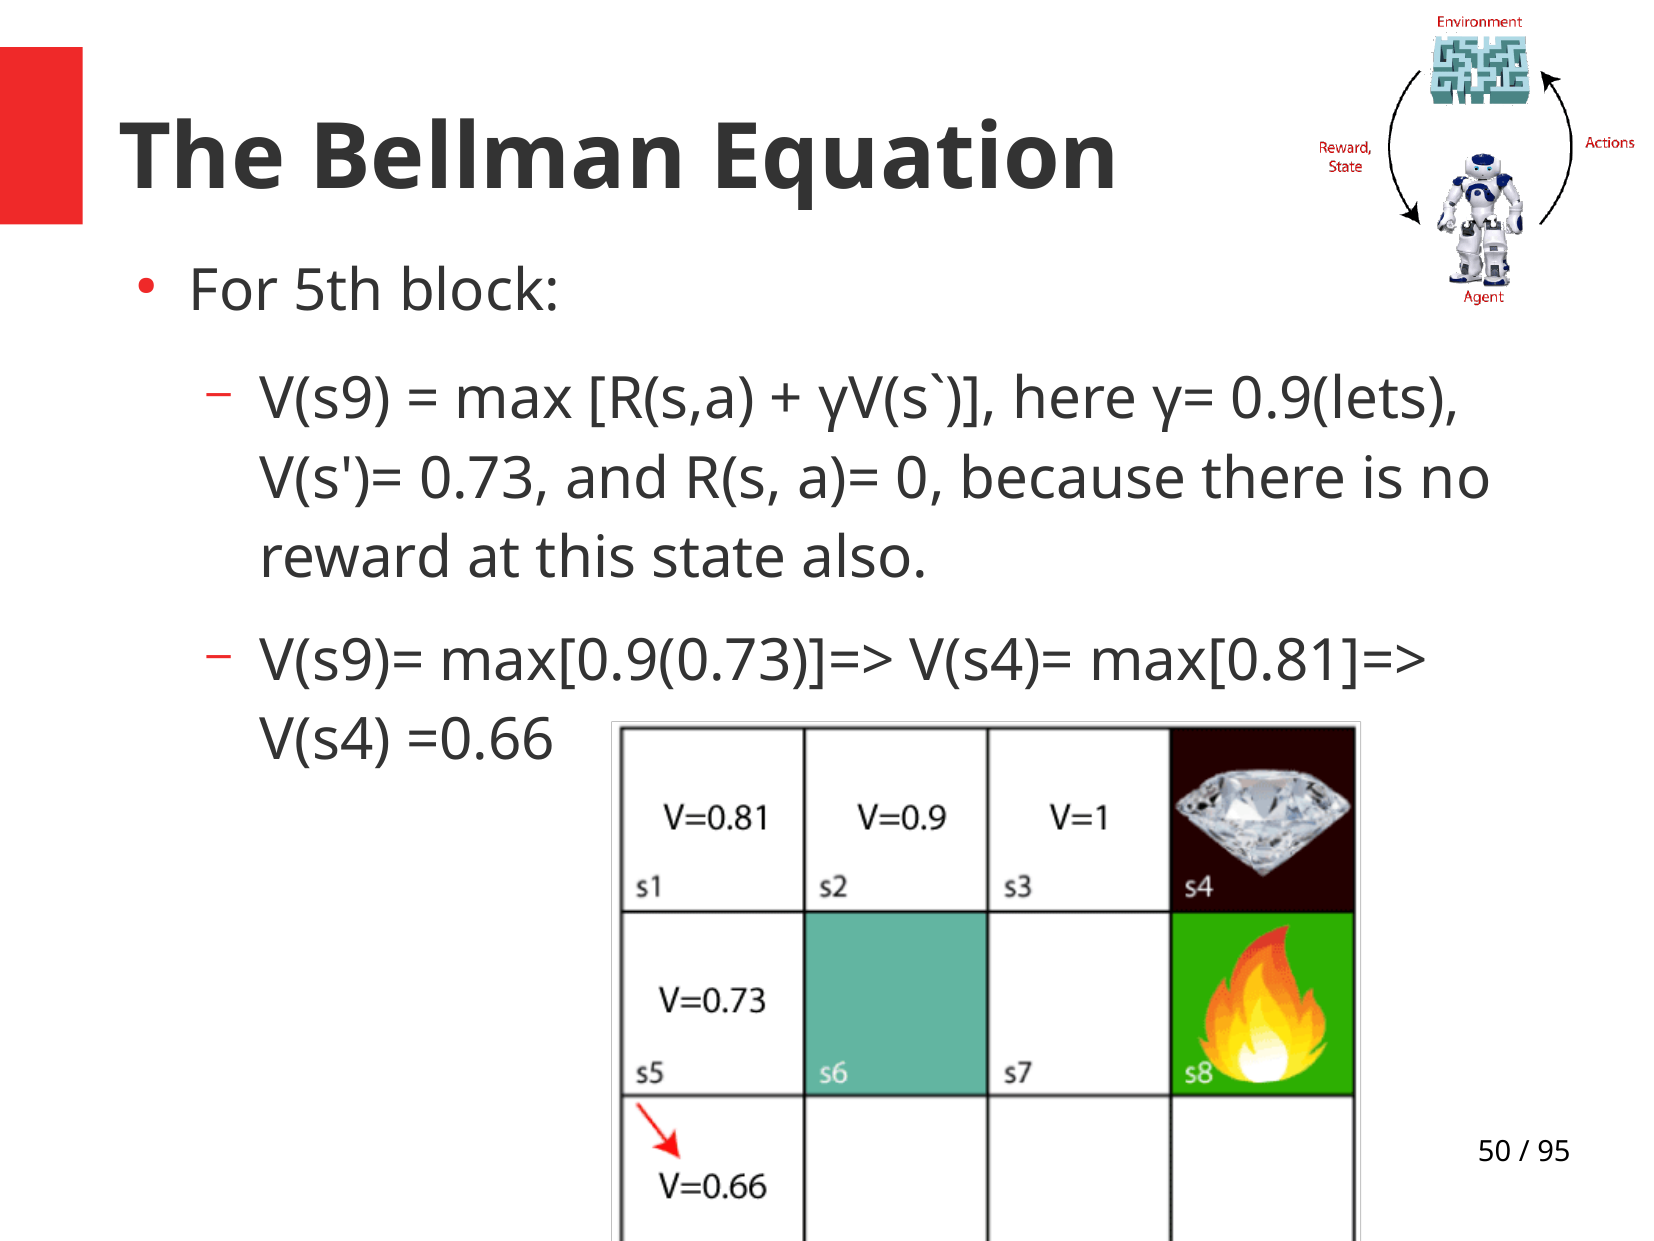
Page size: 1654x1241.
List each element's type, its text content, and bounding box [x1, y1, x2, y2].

title The Bellman Equation [118, 28, 1311, 248]
picture [1311, 11, 1642, 310]
list For 5th block: V(s9) = max [R(s,a) + γV(s`)], here γ= 0.9(lets), V(s')= 0.73, and R(s, a)= 0, because there is no reward at this state also. V(s9)= max[0.9(0.73)]=> V(s4)= max[0.81]=> V(s4) =0.66 [118, 248, 1536, 968]
picture [590, 686, 1372, 1241]
